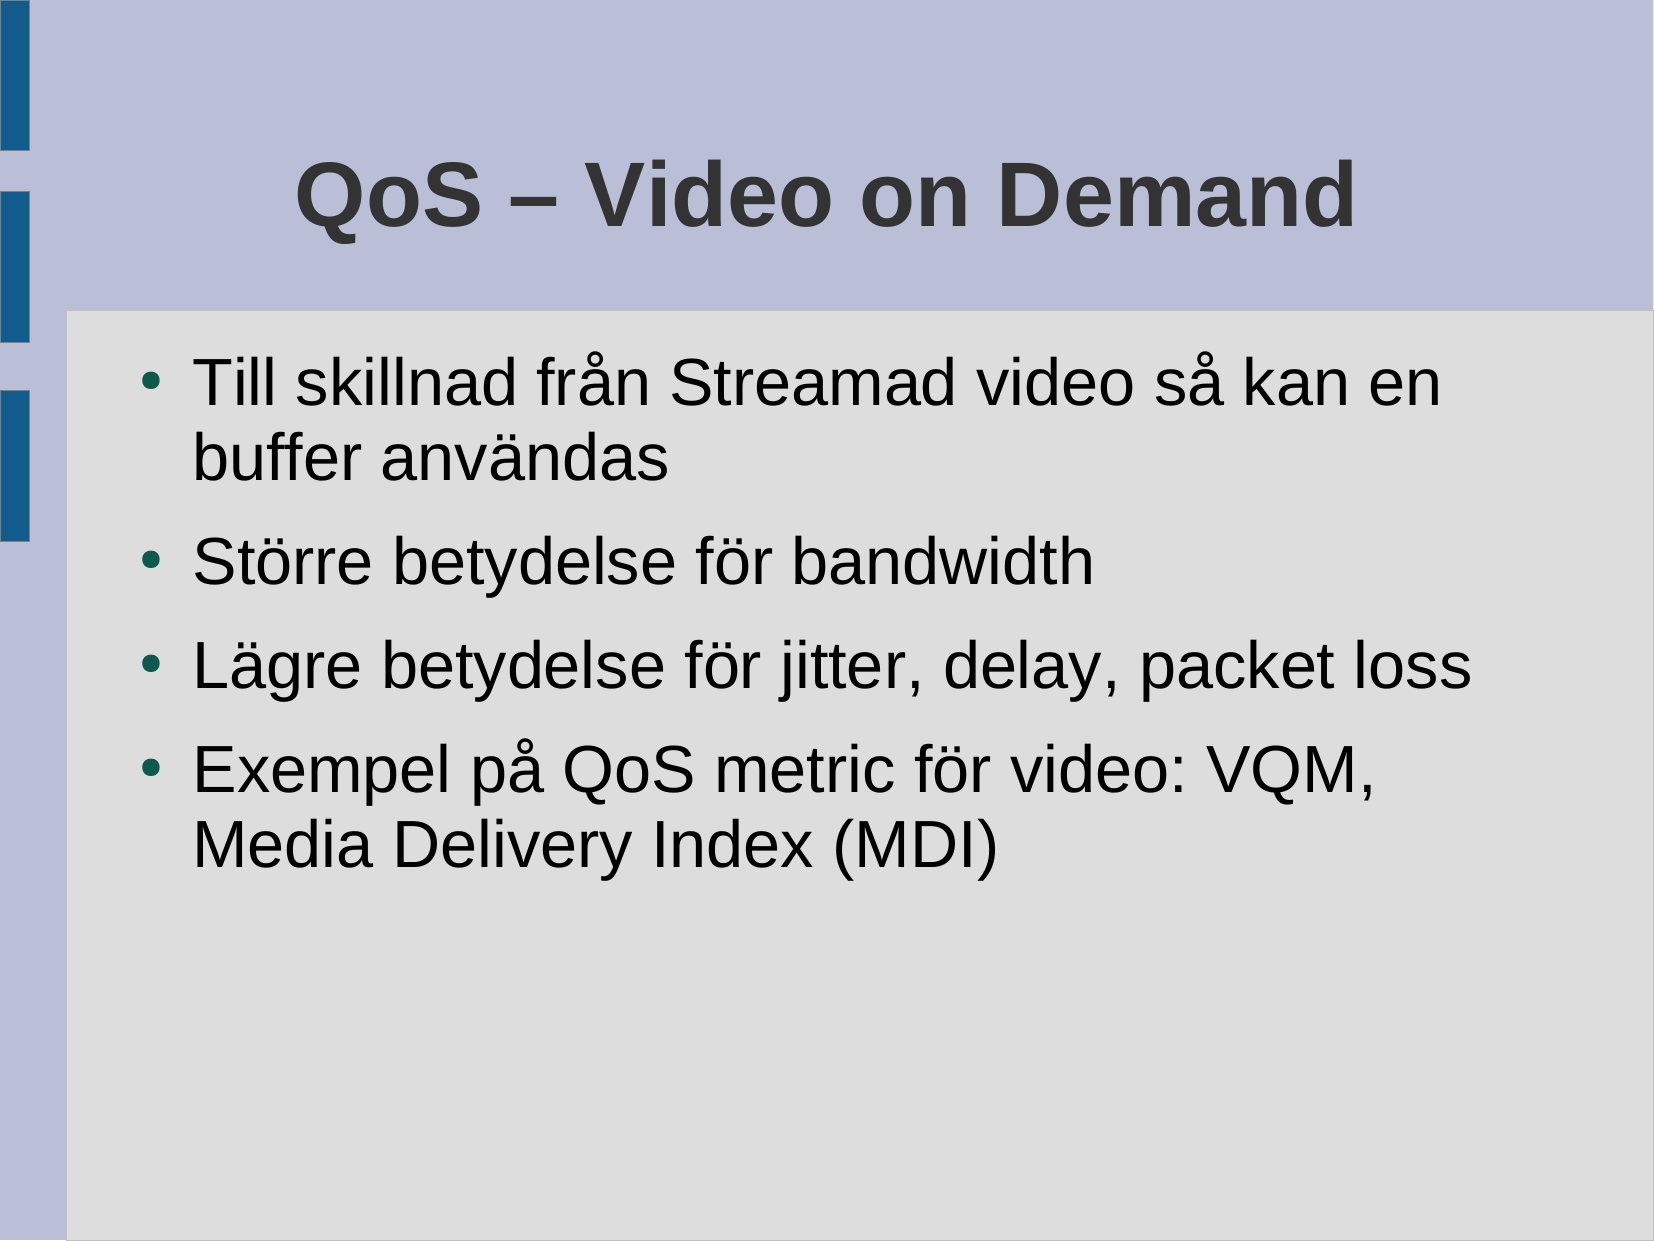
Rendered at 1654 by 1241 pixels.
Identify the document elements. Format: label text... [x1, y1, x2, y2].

list Till skillnad från Streamad video så kan en buffer användas Större betydelse för bandwidth Lägre betydelse för jitter, delay, packet loss Exempel på QoS metric för video: VQM, Media Delivery Index (MDI) [121, 344, 1534, 1127]
title QoS – Video on Demand [121, 91, 1534, 299]
